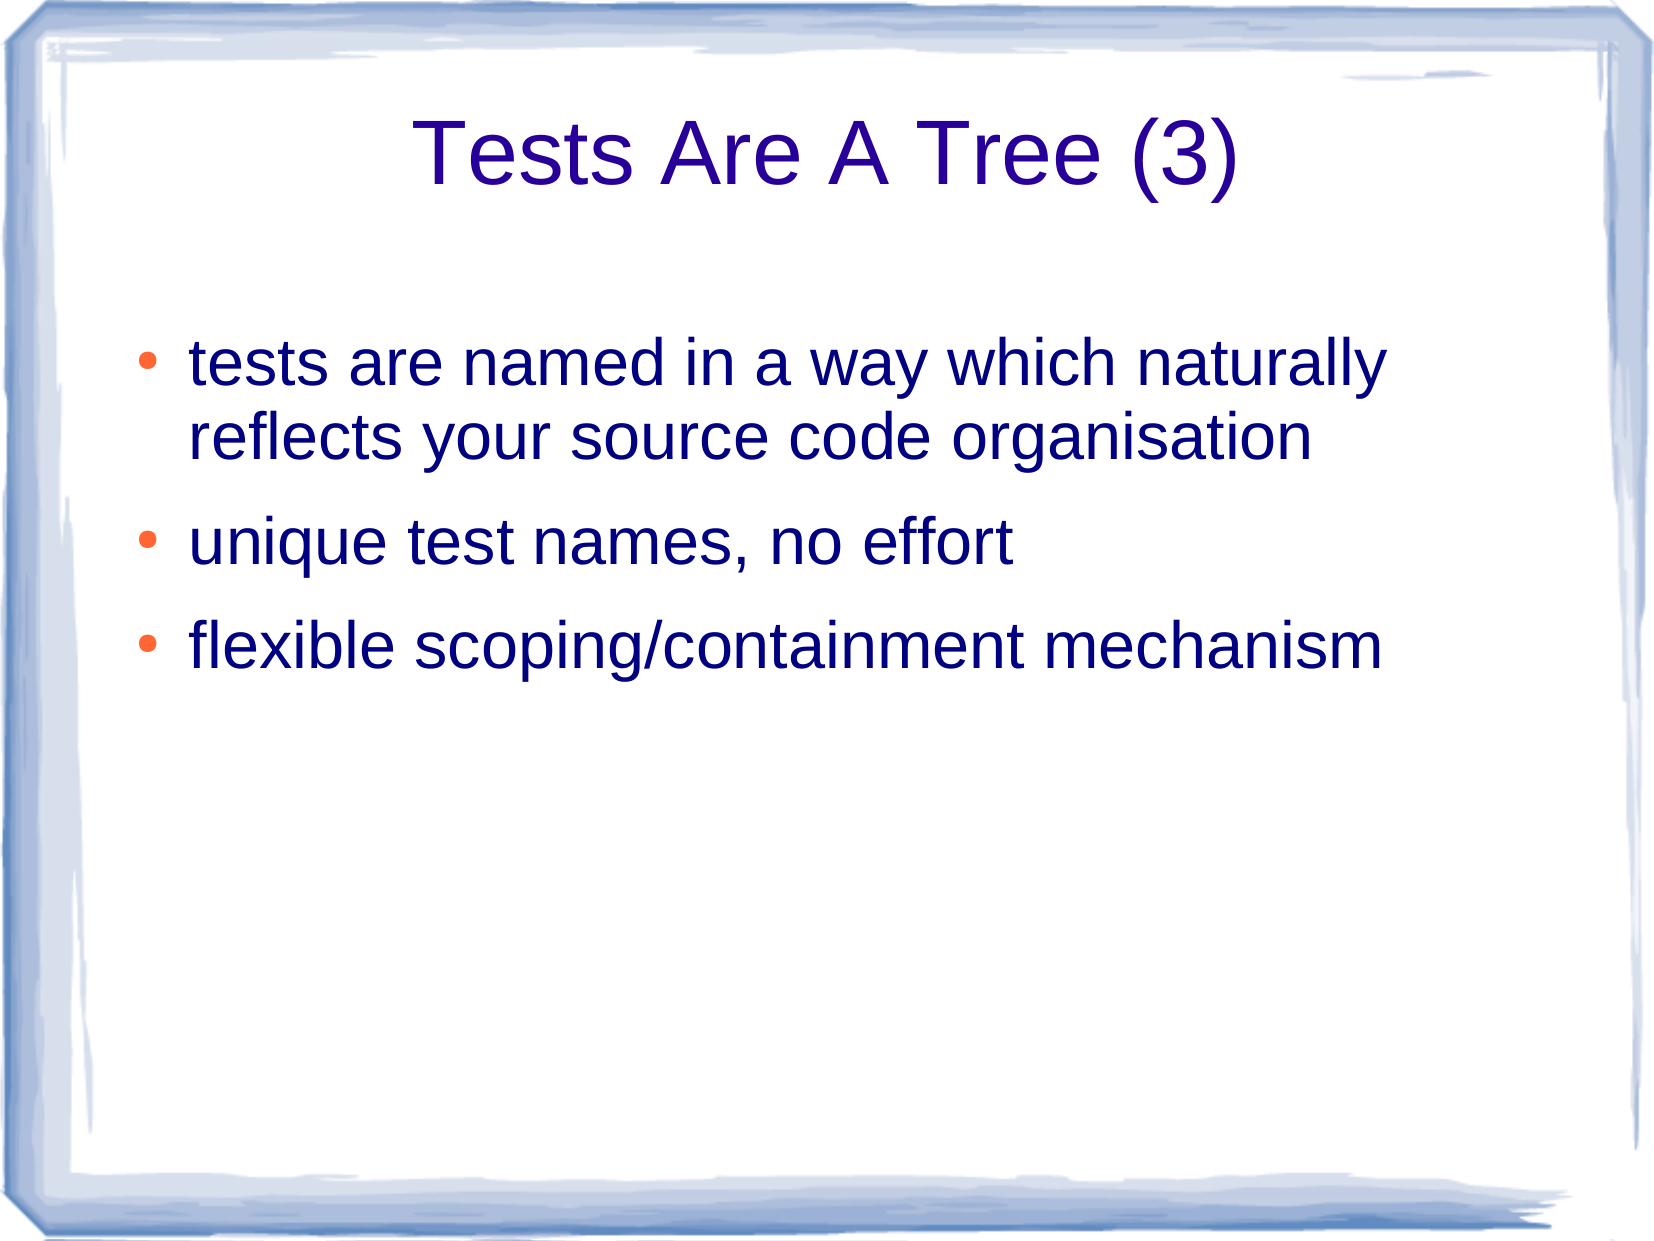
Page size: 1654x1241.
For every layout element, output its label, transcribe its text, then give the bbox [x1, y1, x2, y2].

list tests are named in a way which naturally reflects your source code organisation unique test names, no effort flexible scoping/containment mechanism [118, 324, 1571, 1129]
picture [0, 0, 1654, 1241]
title Tests Are A Tree (3) [82, 56, 1571, 250]
